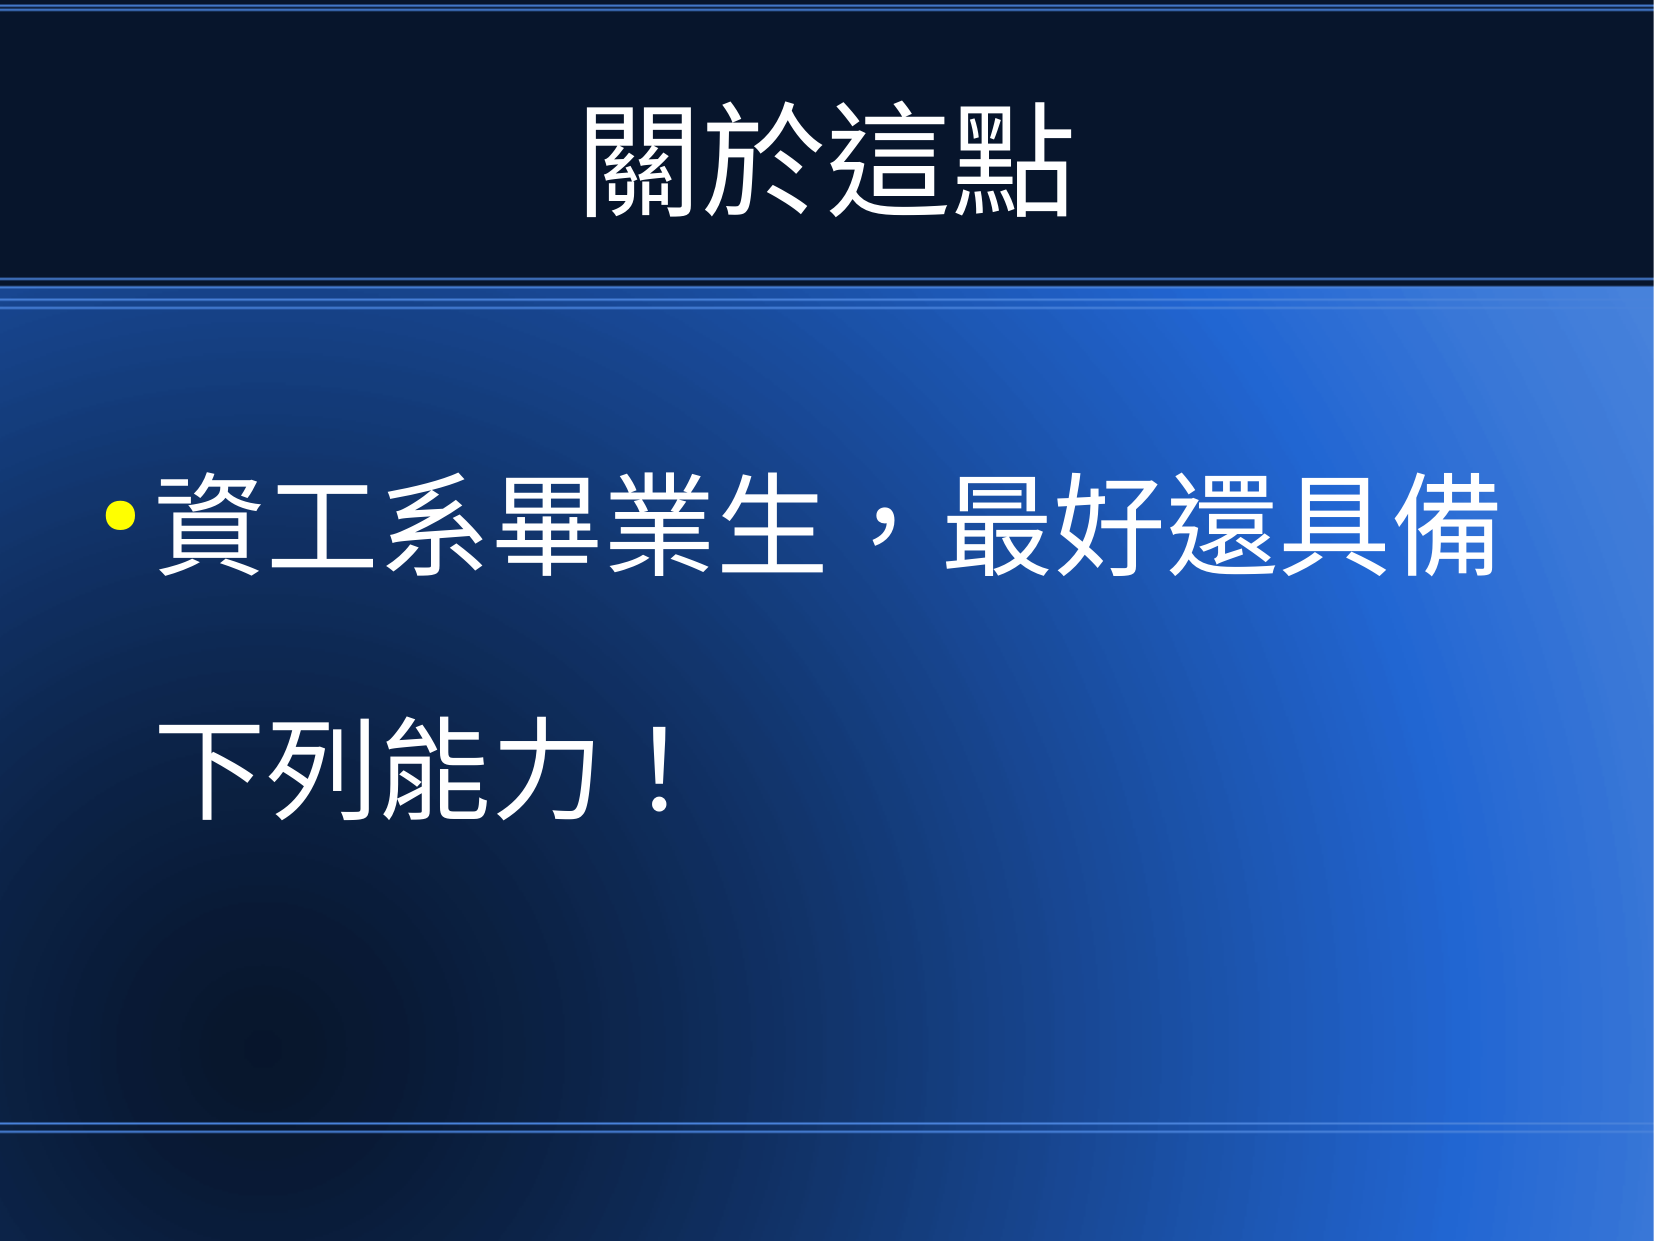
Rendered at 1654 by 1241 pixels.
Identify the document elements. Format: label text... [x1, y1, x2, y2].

picture [0, 0, 1654, 1241]
list 資工系畢業生，最好還具備下列能力！ [82, 355, 1571, 1241]
title 關於這點 [82, 49, 1571, 257]
